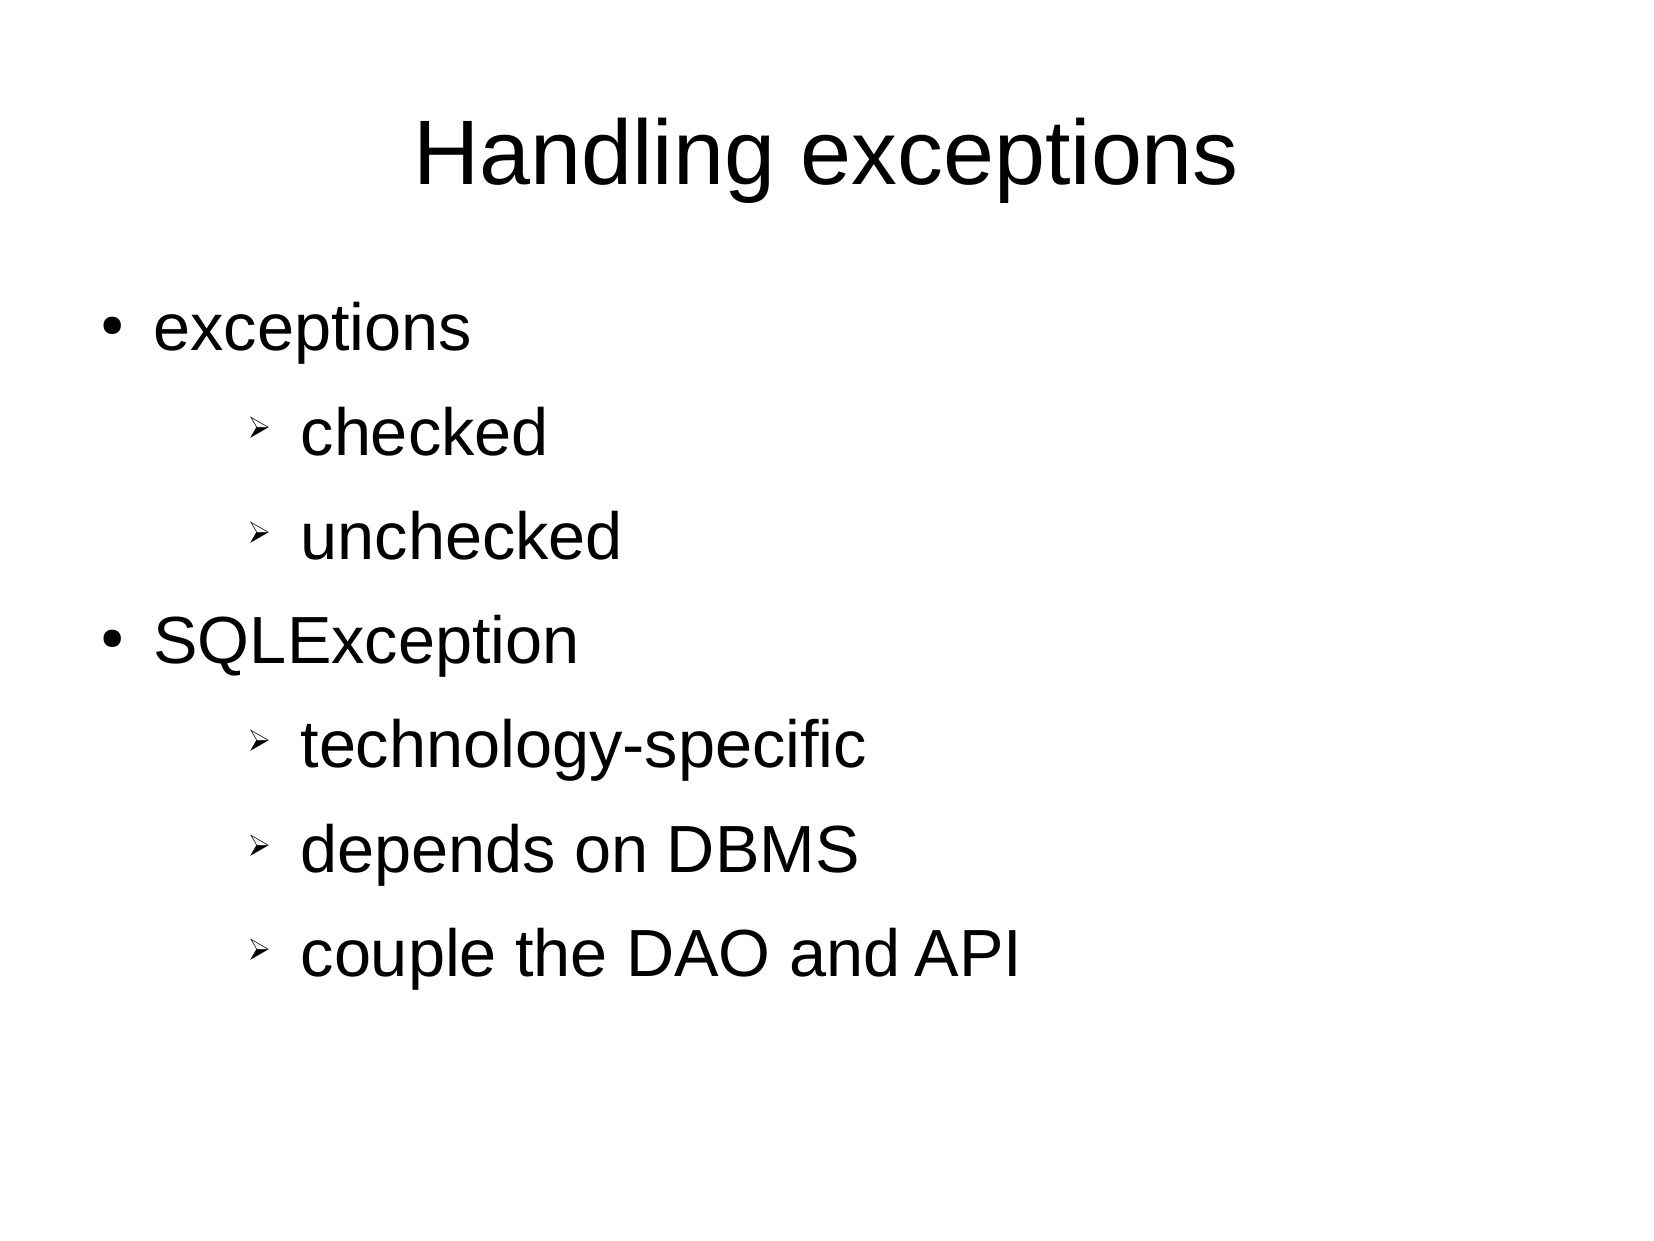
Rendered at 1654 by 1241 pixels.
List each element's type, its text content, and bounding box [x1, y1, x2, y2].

title Handling exceptions [82, 49, 1571, 257]
list exceptions checked unchecked SQLException technology-specific depends on DBMS couple the DAO and API [82, 290, 1571, 1010]
